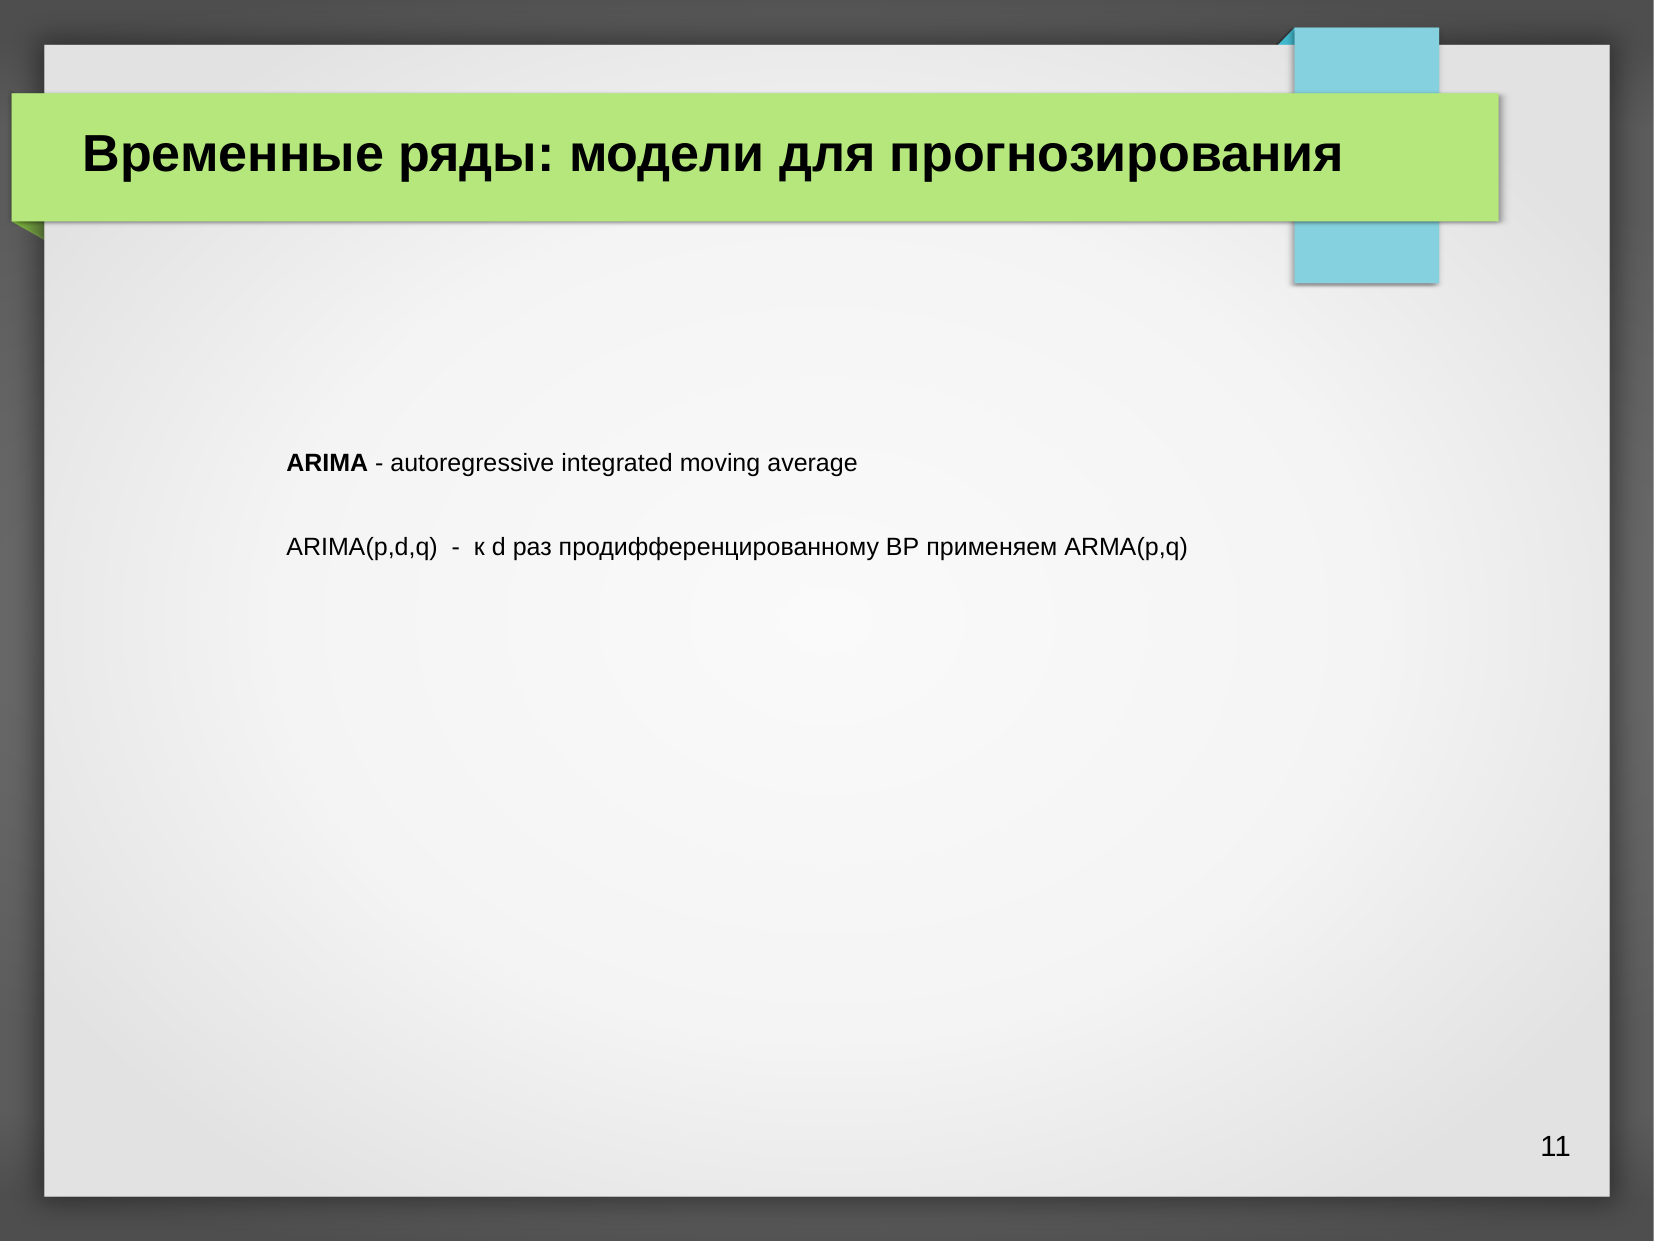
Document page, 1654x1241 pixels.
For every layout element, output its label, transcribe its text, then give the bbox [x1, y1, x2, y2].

picture [0, 0, 1654, 1241]
text_box ARIMA - autoregressive integrated moving average ARIMA(p,d,q) - к d раз продифференцированному ВР применяем ARMA(p,q) [271, 413, 1304, 597]
title Временные ряды: модели для прогнозирования [82, 94, 1406, 213]
